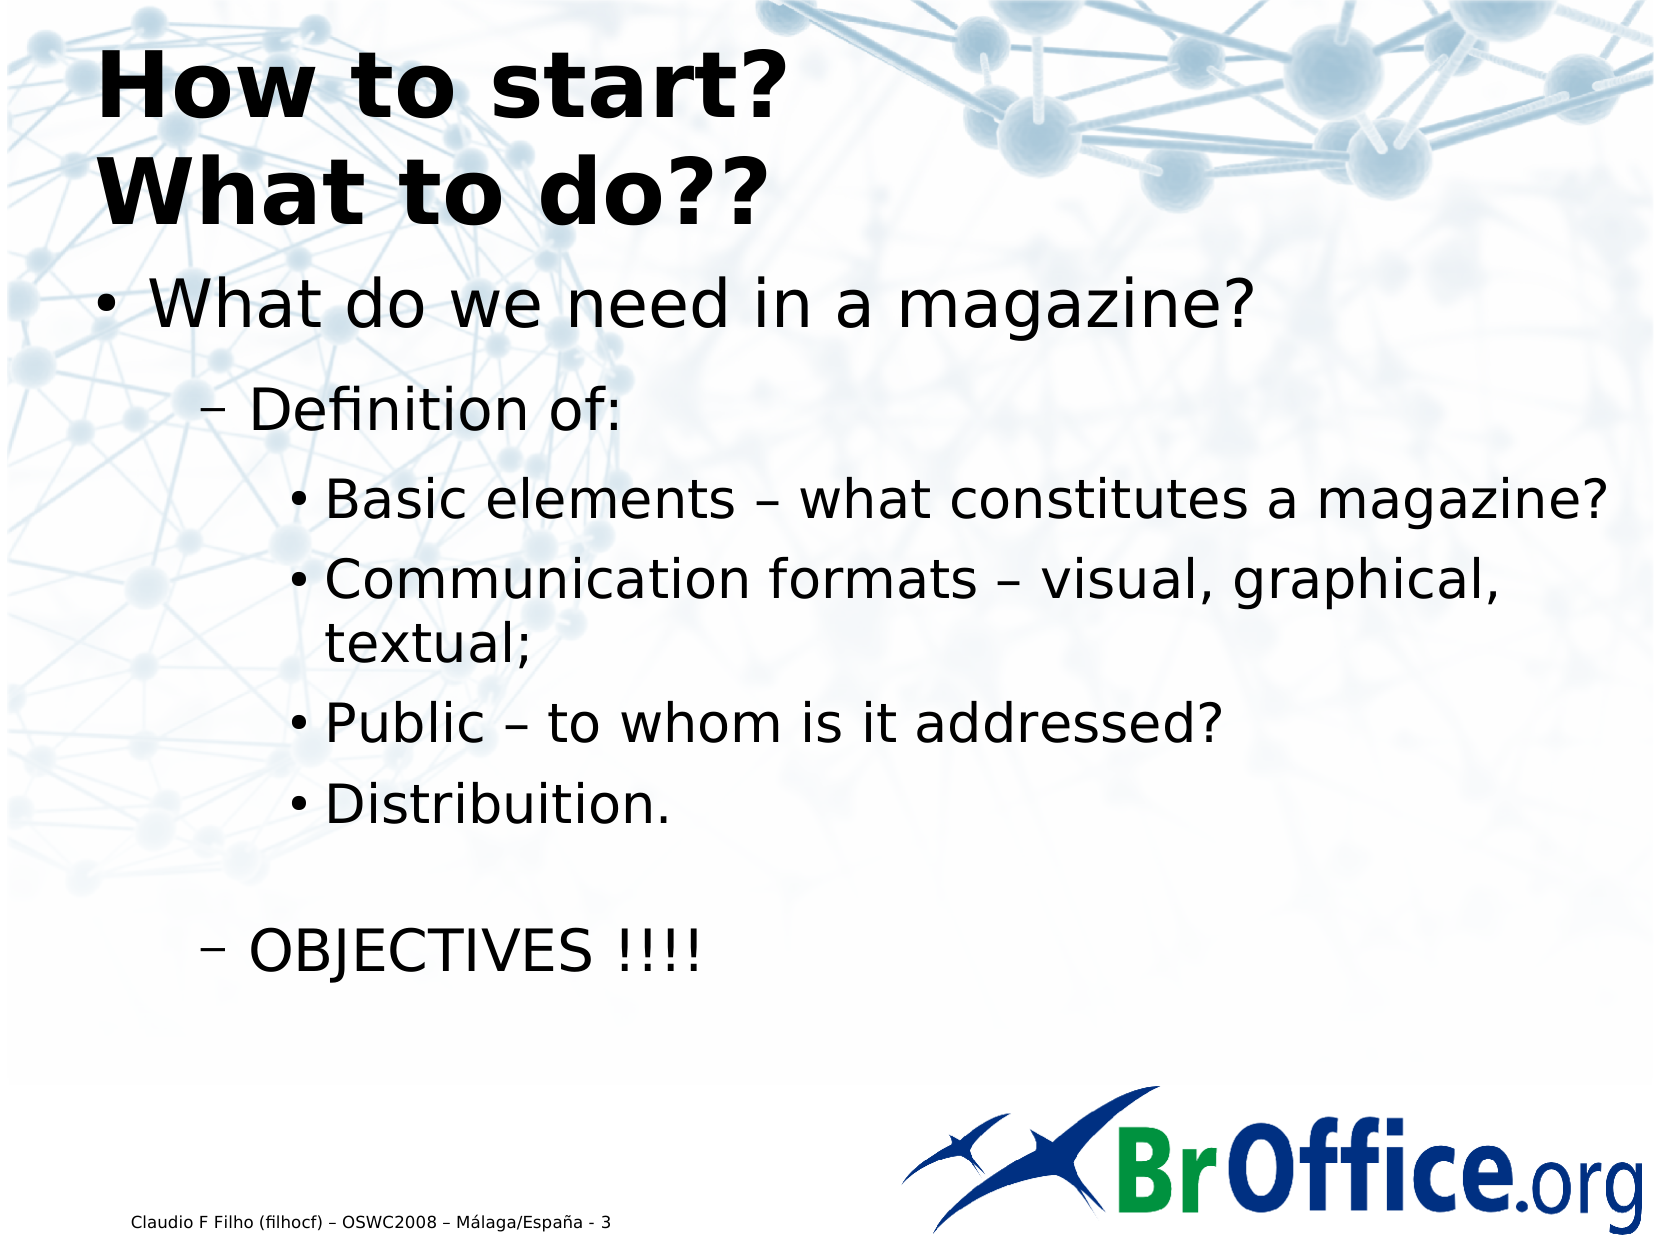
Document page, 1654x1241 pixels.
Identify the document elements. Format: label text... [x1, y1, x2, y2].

list What do we need in a magazine? Definition of: Basic elements – what constitutes a magazine? Communication formats – visual, graphical, textual; Public – to whom is it addressed? Distribuition. OBJECTIVES !!!! [76, 265, 1625, 1158]
picture [7, 0, 1654, 1241]
title How to start? What to do?? [94, 31, 1595, 246]
